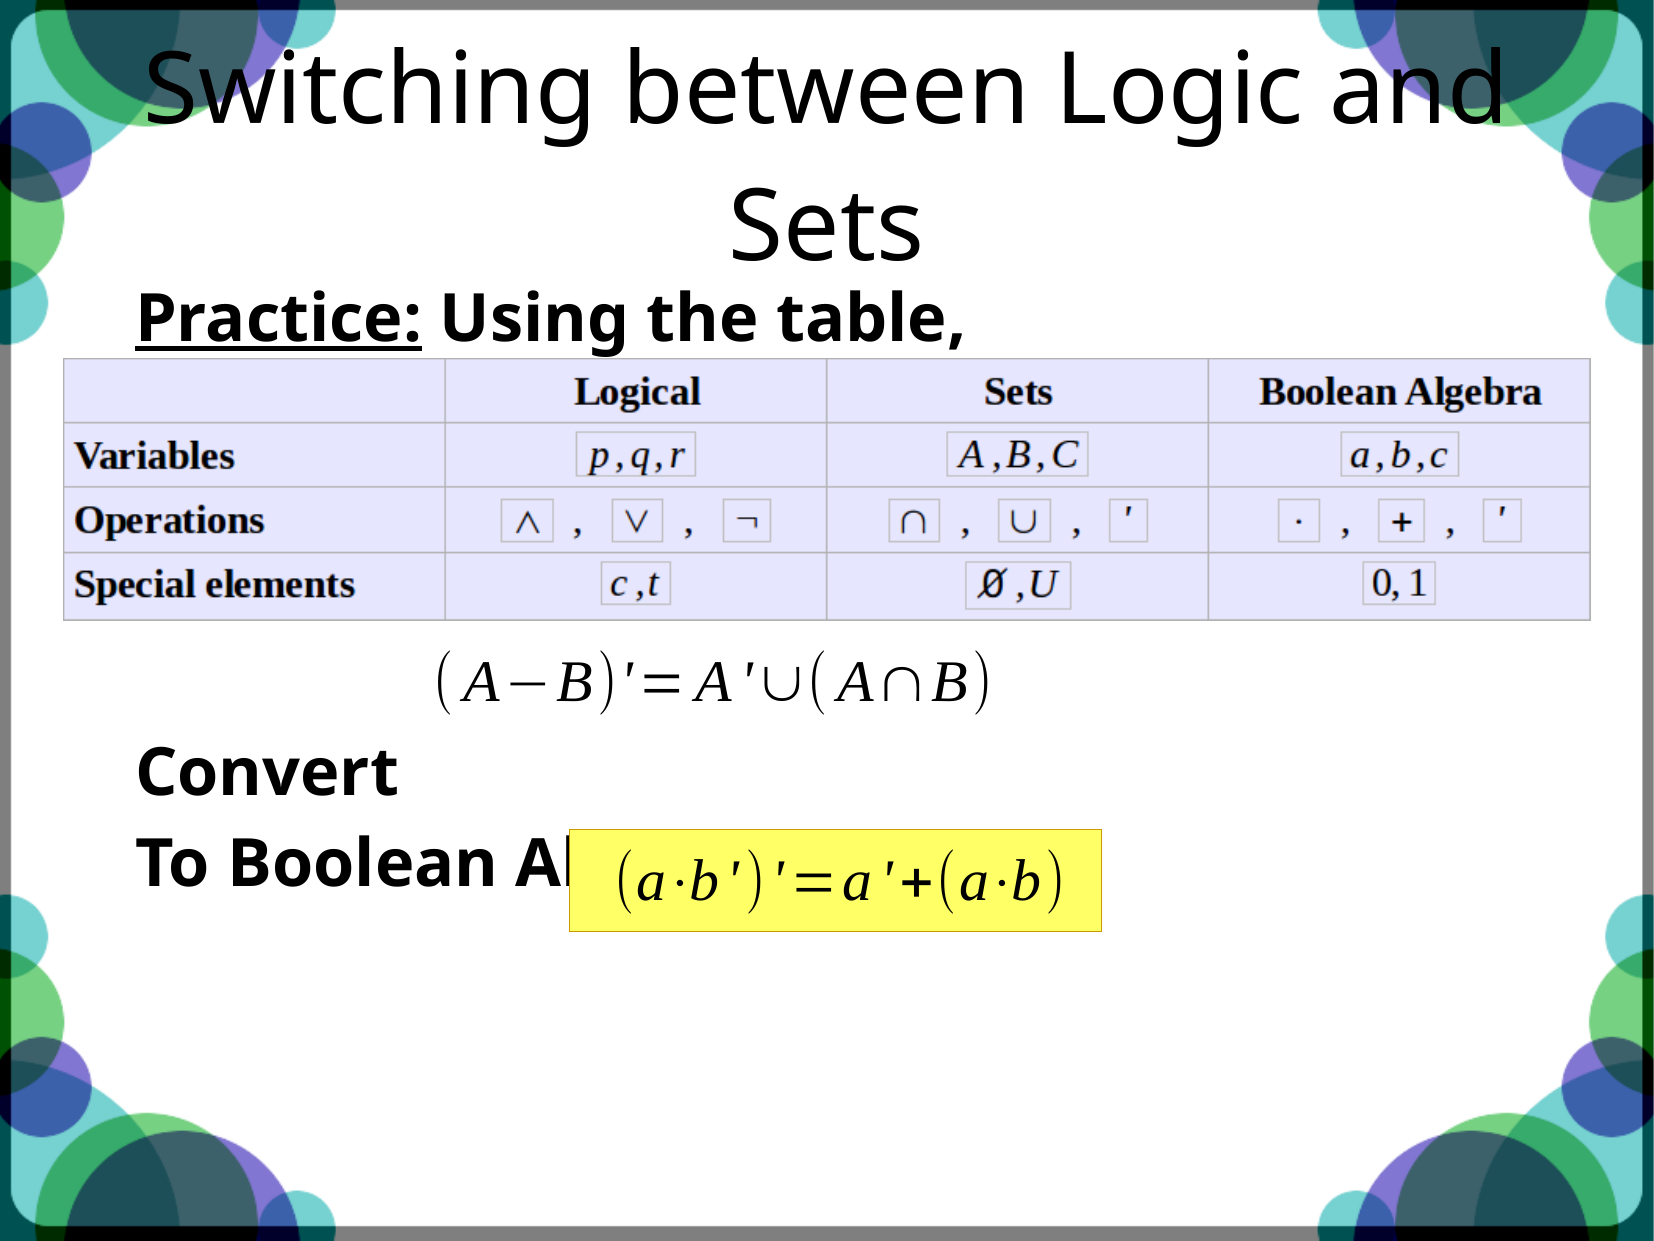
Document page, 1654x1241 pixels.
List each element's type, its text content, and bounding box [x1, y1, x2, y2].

text_box [569, 829, 1102, 932]
chart [599, 844, 1081, 916]
text_box Practice: Using the table, Convert To Boolean Algebra [135, 621, 1531, 943]
text_box Practice: Using the table, Convert To Boolean Algebra [135, 270, 1531, 358]
picture [0, 0, 1654, 1241]
chart [418, 645, 1007, 717]
title Switching between Logic and Sets [82, 49, 1571, 257]
